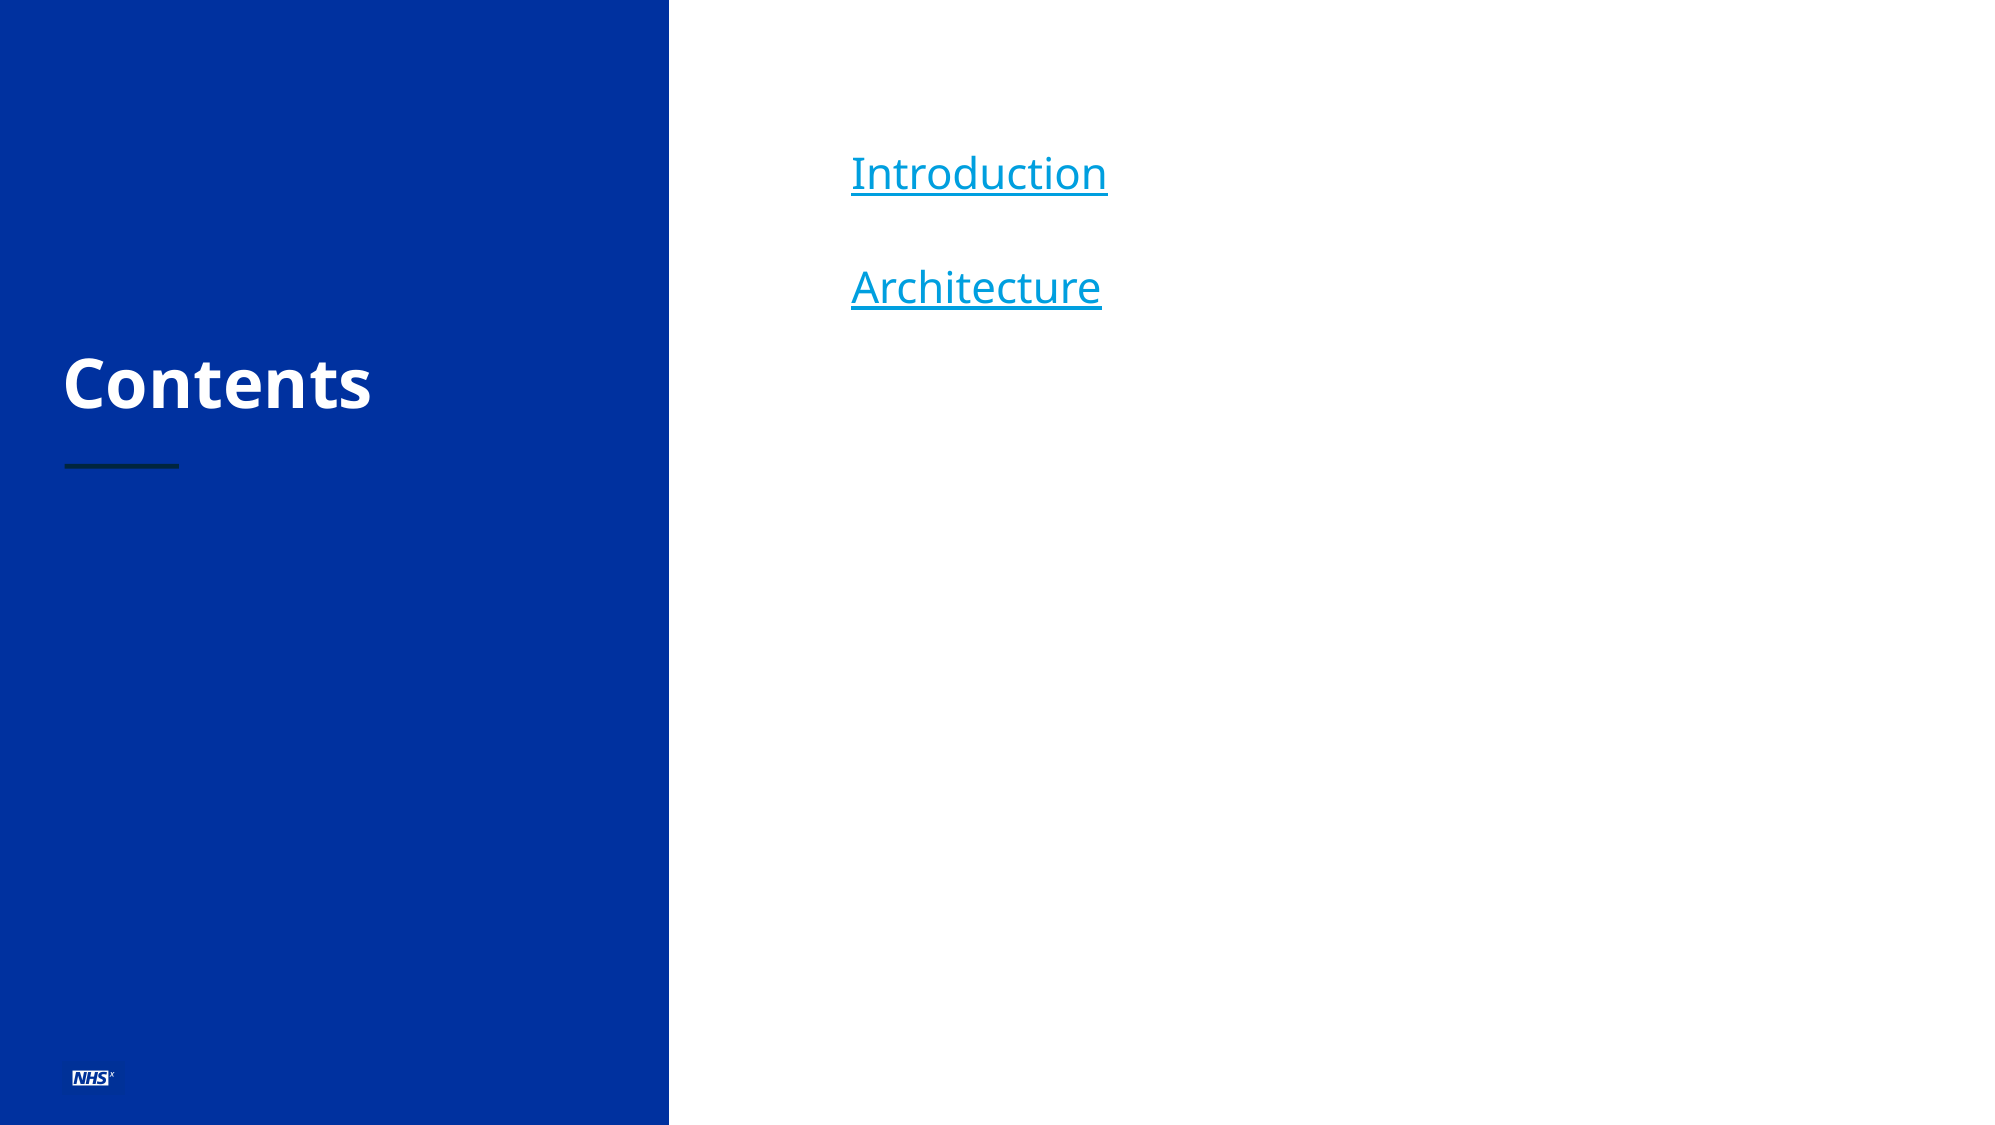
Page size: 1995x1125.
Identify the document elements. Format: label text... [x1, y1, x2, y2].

title Contents [42, 120, 643, 443]
list Introduction Architecture [831, 120, 1933, 1022]
picture [62, 1061, 125, 1095]
